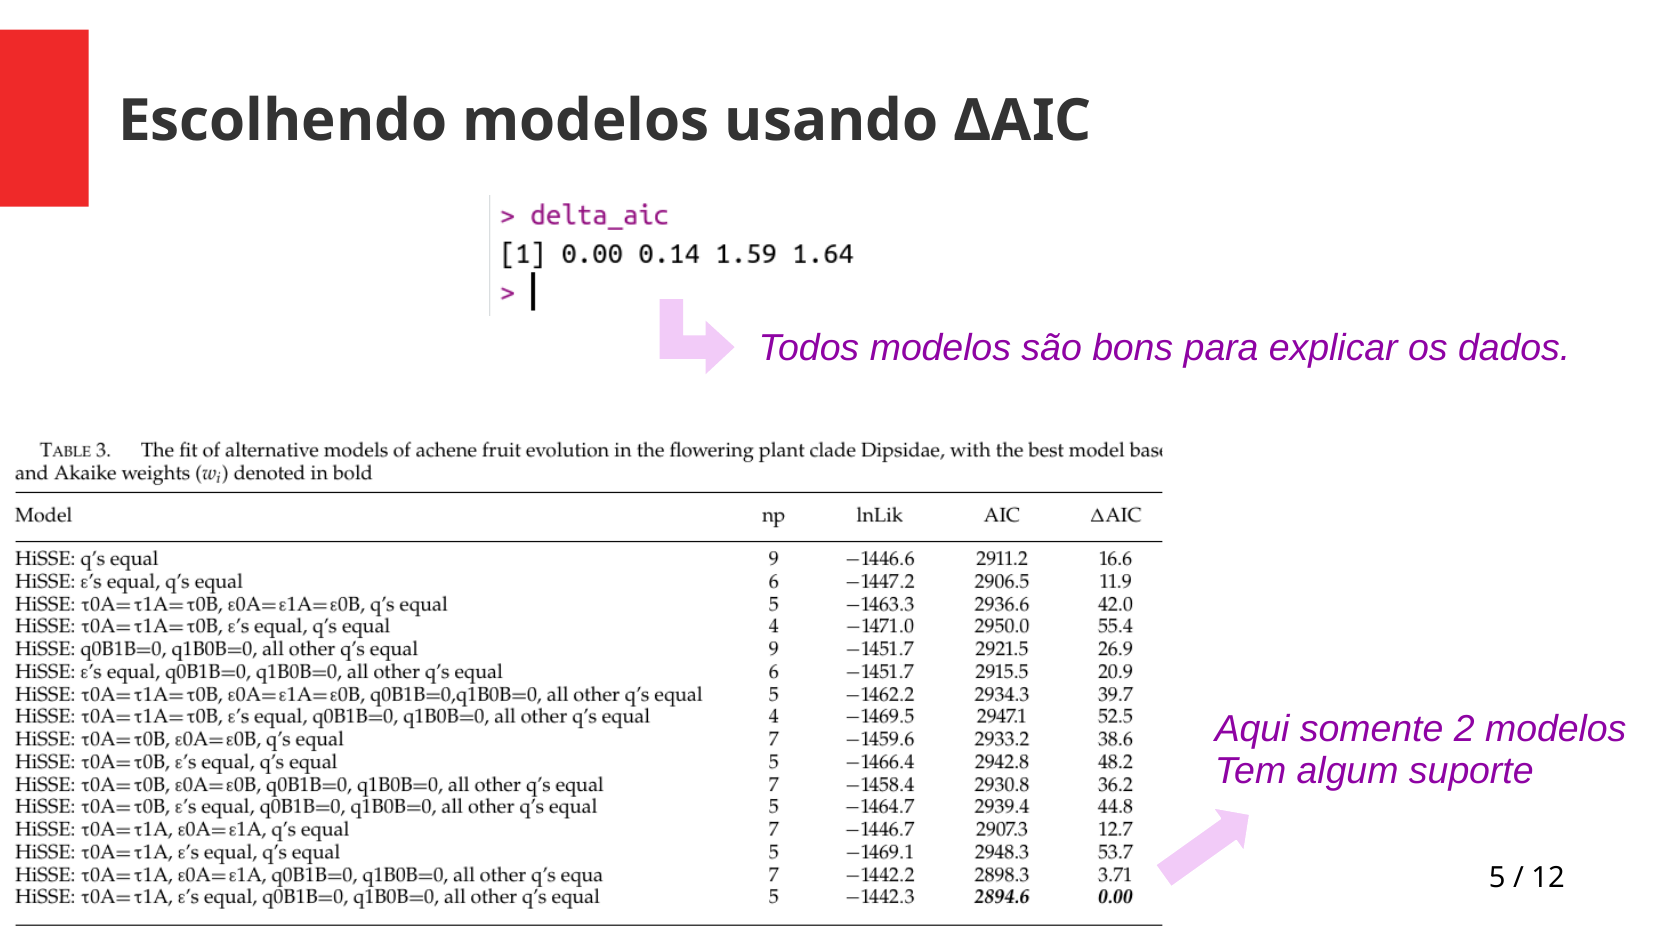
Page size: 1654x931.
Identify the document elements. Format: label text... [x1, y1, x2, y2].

picture [489, 195, 1165, 316]
picture [2, 436, 1163, 931]
title Escolhendo modelos usando ΔAIC [118, 29, 1595, 207]
text_box [659, 299, 735, 375]
text_box [1155, 807, 1250, 888]
text_box Todos modelos são bons para explicar os dados. [743, 318, 1586, 376]
text_box Aqui somente 2 modelos Tem algum suporte [1200, 700, 1642, 800]
